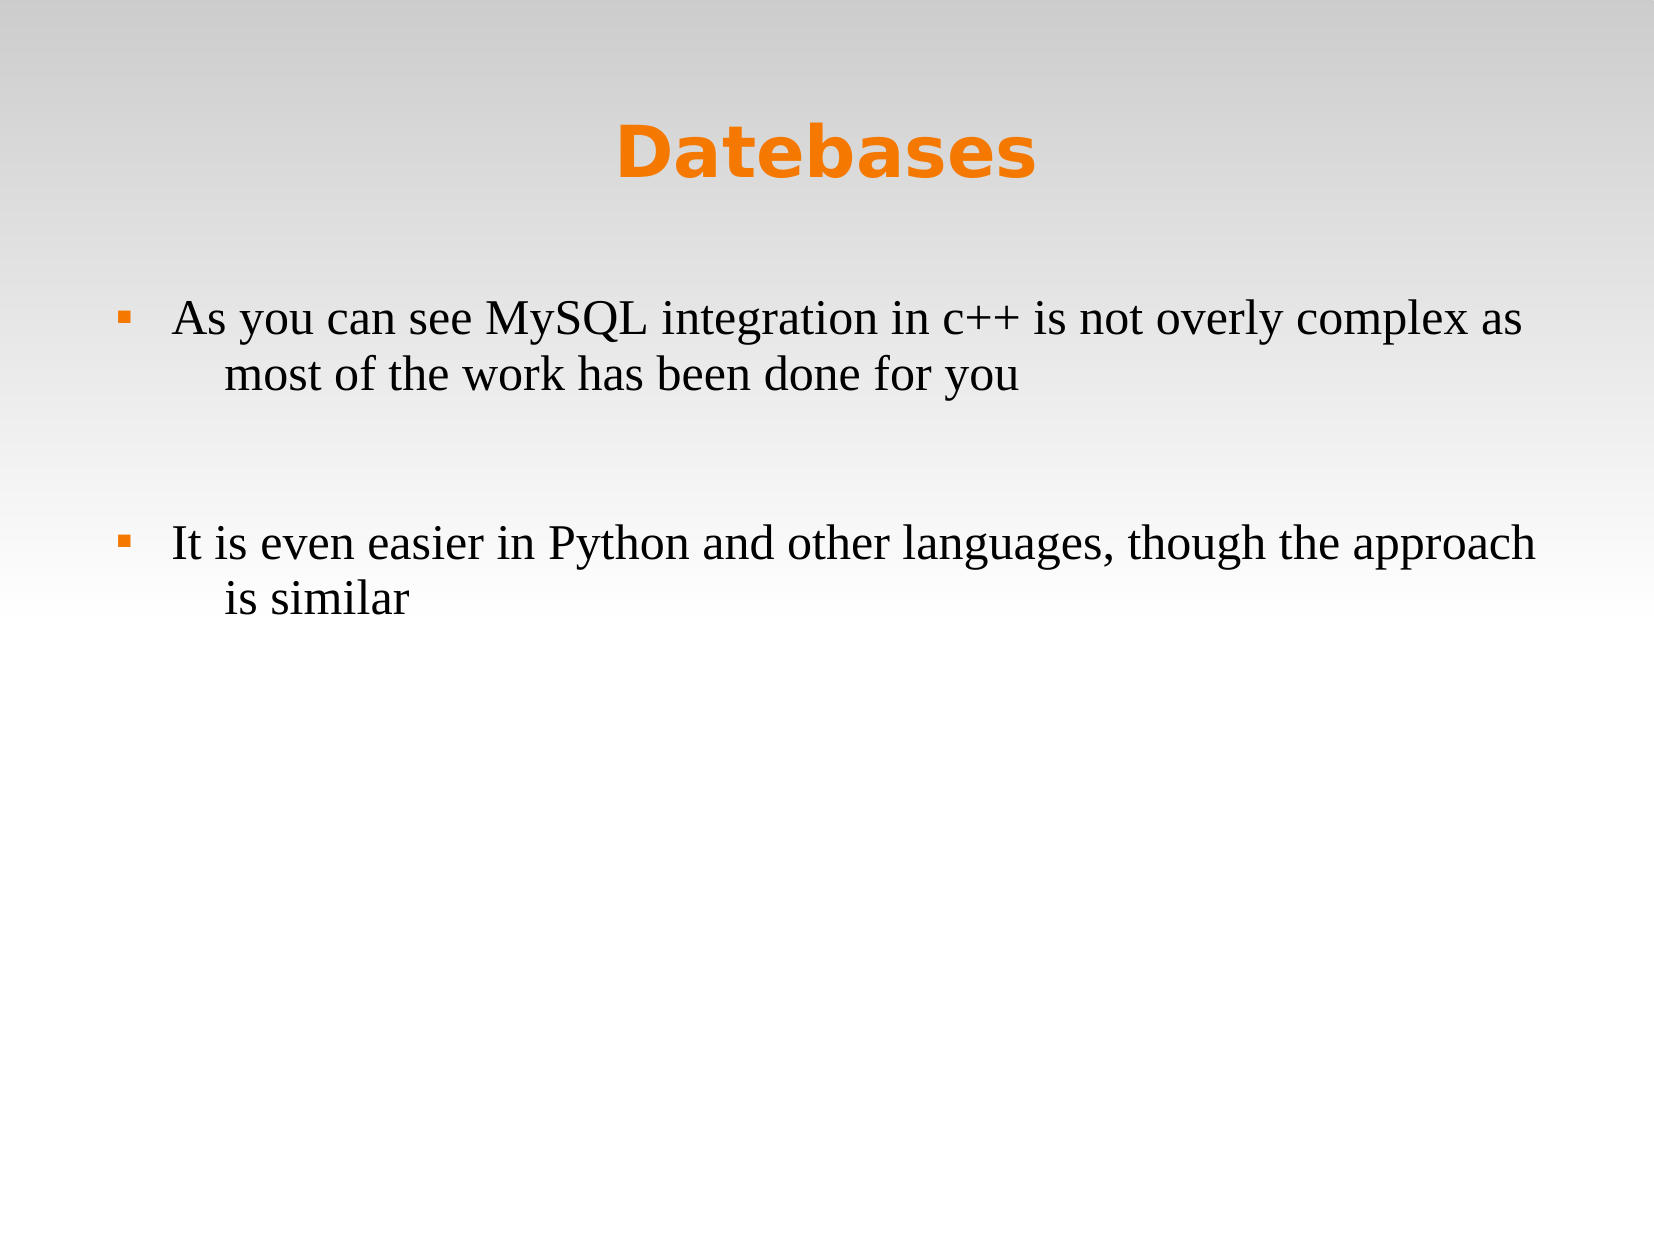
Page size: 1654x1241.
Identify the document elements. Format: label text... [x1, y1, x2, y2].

list As you can see MySQL integration in c++ is not overly complex as most of the work has been done for you It is even easier in Python and other languages, though the approach is similar [82, 290, 1571, 1109]
title Datebases [82, 49, 1571, 257]
